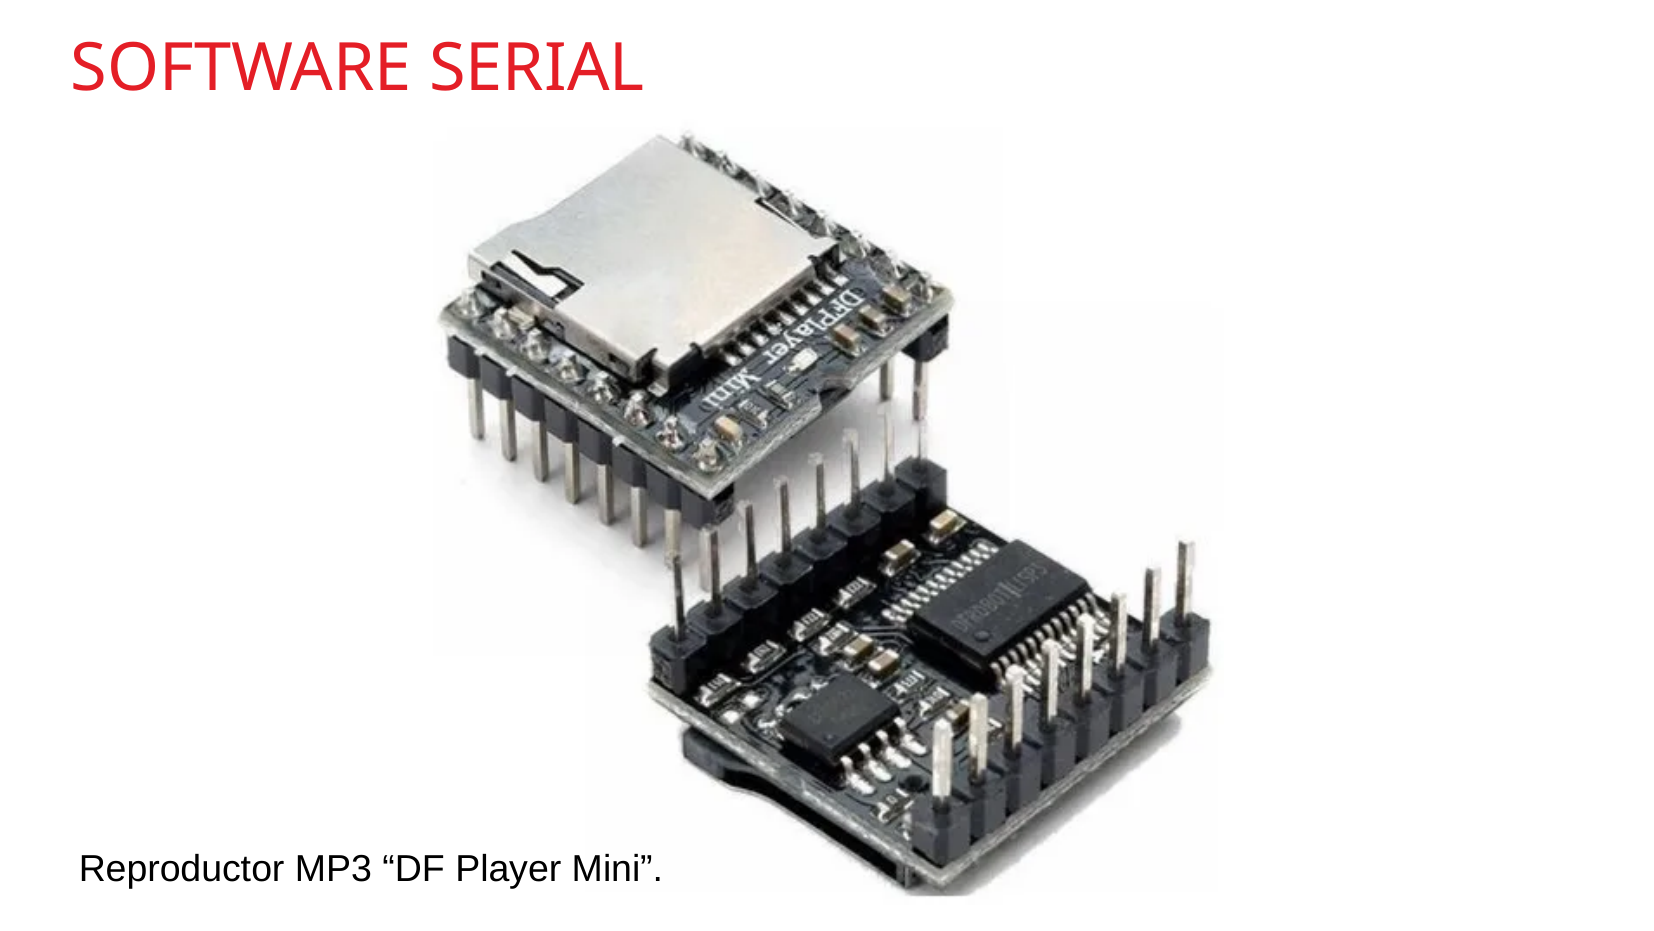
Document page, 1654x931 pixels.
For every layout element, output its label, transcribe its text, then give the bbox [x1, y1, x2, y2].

title SOFTWARE SERIAL [70, 11, 1347, 118]
text_box Reproductor MP3 “DF Player Mini”. [64, 840, 703, 898]
picture [429, 118, 1224, 905]
